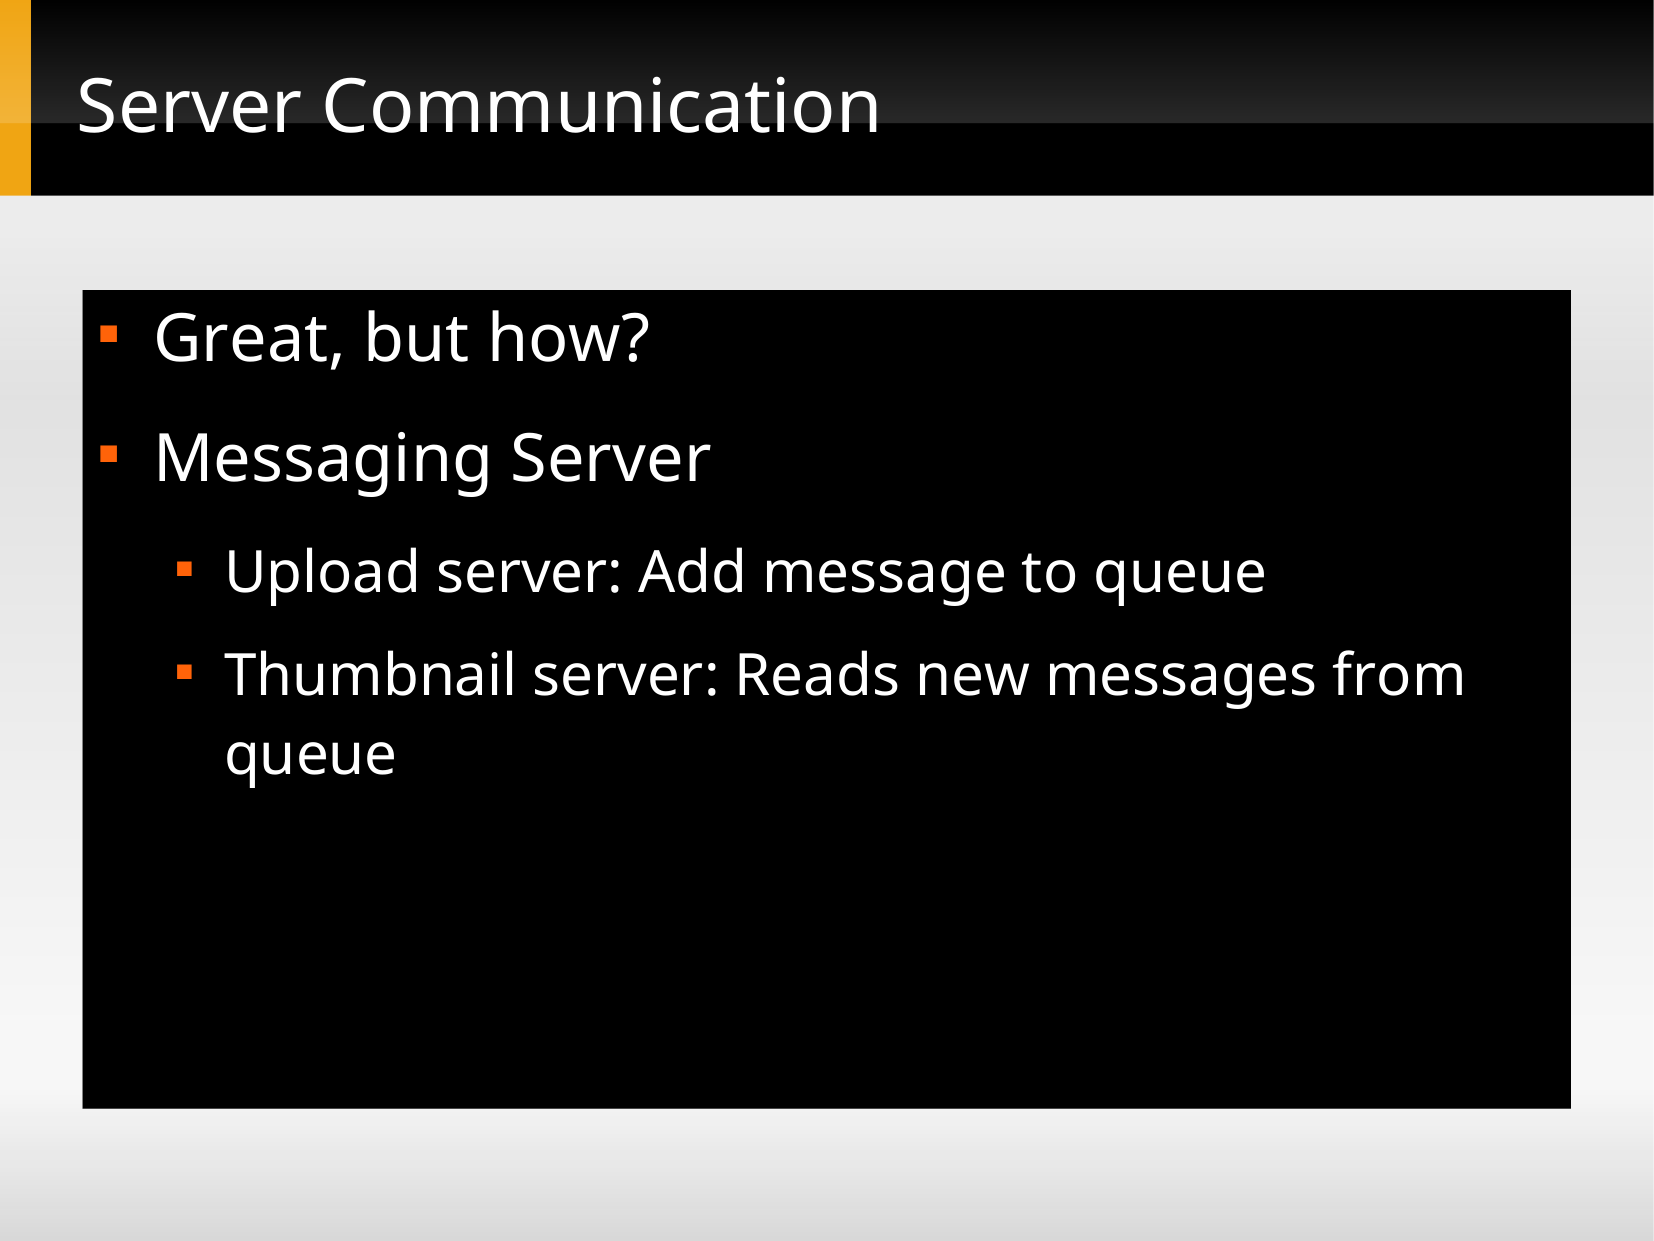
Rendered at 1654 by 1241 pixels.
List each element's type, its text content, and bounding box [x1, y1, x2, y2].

title Server Communication [76, 7, 1565, 200]
list Great, but how? Messaging Server Upload server: Add message to queue Thumbnail server: Reads new messages from queue [82, 290, 1571, 1094]
picture [0, 0, 1654, 1241]
